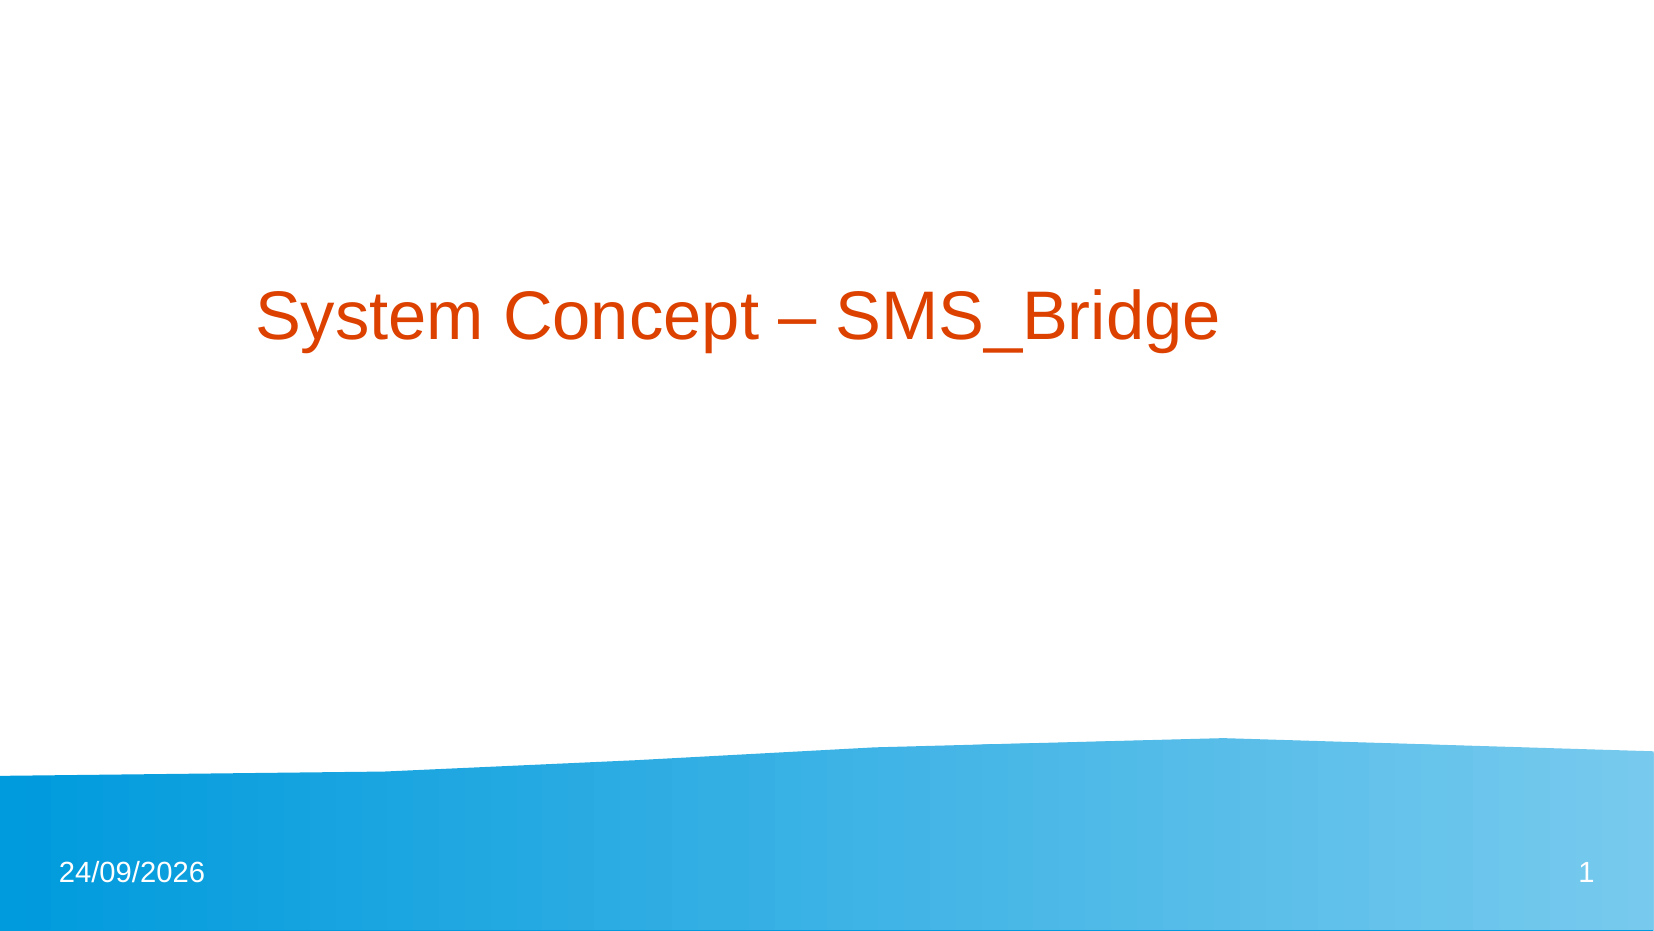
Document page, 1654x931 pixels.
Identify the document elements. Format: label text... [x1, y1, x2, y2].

title System Concept – SMS_Bridge [0, 265, 1477, 443]
